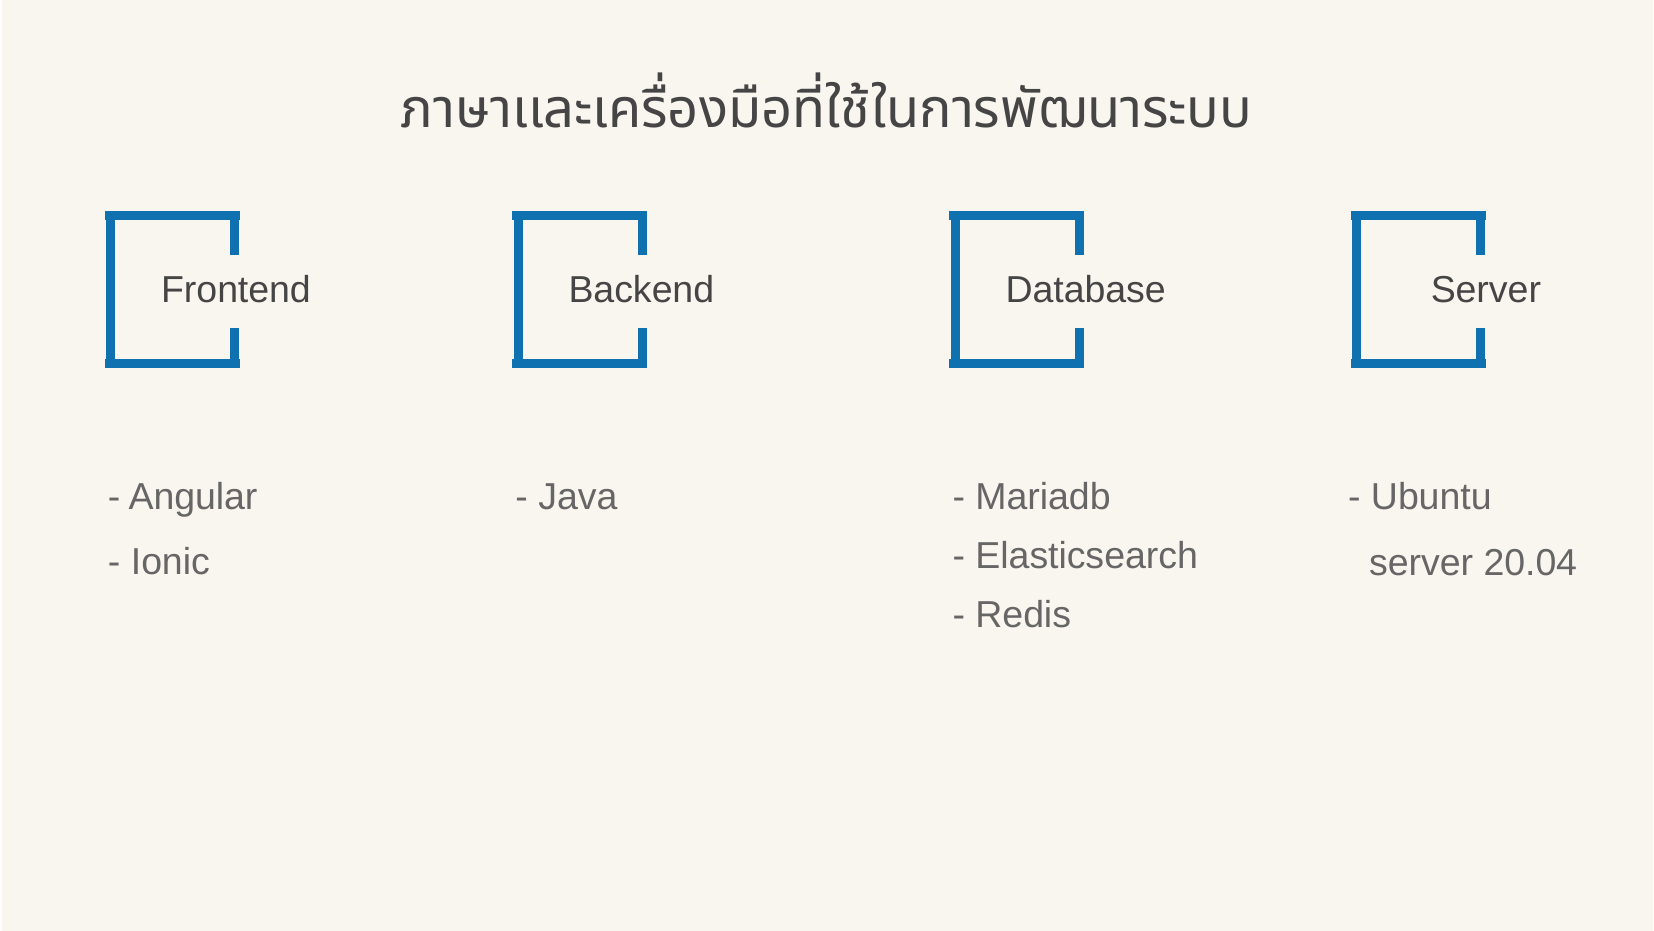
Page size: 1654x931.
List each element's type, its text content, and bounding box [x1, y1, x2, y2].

text_box - Mariadb [902, 468, 1188, 527]
text_box Server [1380, 261, 1654, 361]
text_box - Elasticsearch [902, 527, 1276, 586]
text_box server 20.04 [1297, 534, 1609, 634]
text_box Database [960, 261, 1241, 361]
text_box - Ubuntu [1297, 468, 1609, 534]
text_box - Ionic [57, 532, 343, 632]
title ภาษาเเละเครื่องมือที่ใช้ในการพัฒนาระบบ [82, 37, 1571, 193]
picture [2, 0, 1654, 931]
text_box - Redis [902, 586, 1276, 686]
text_box - Angular [57, 467, 343, 532]
text_box Backend [523, 261, 804, 361]
text_box Frontend [110, 261, 396, 361]
text_box - Java [465, 468, 751, 567]
